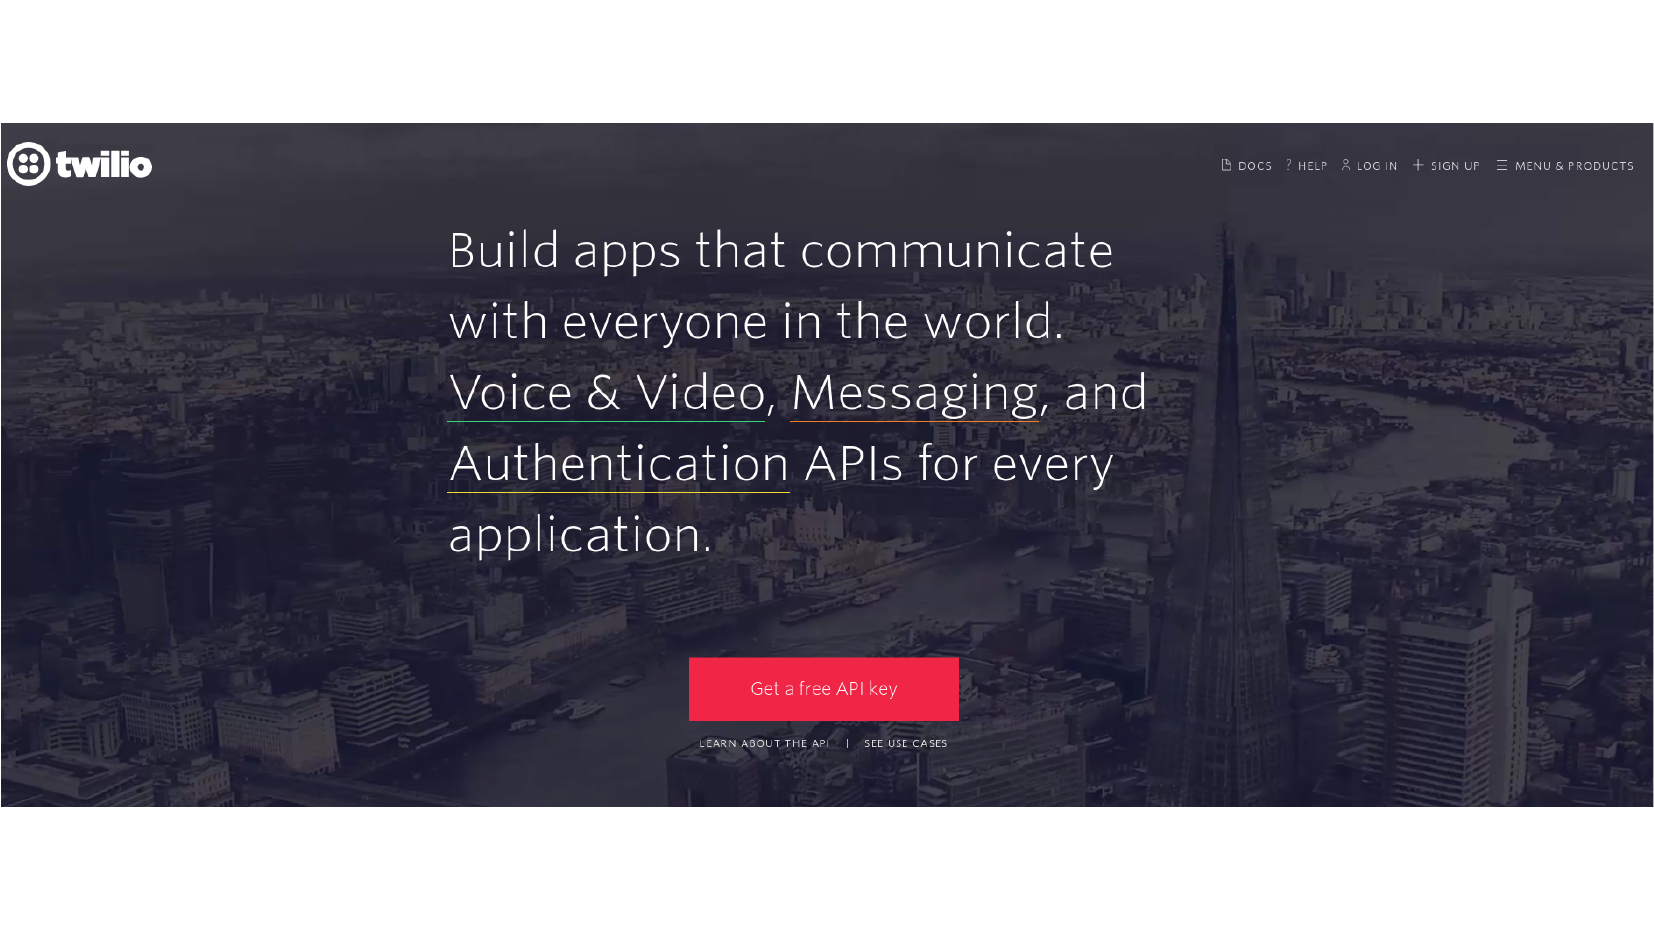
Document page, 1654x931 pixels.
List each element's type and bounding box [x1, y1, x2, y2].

picture [1, 123, 1654, 807]
